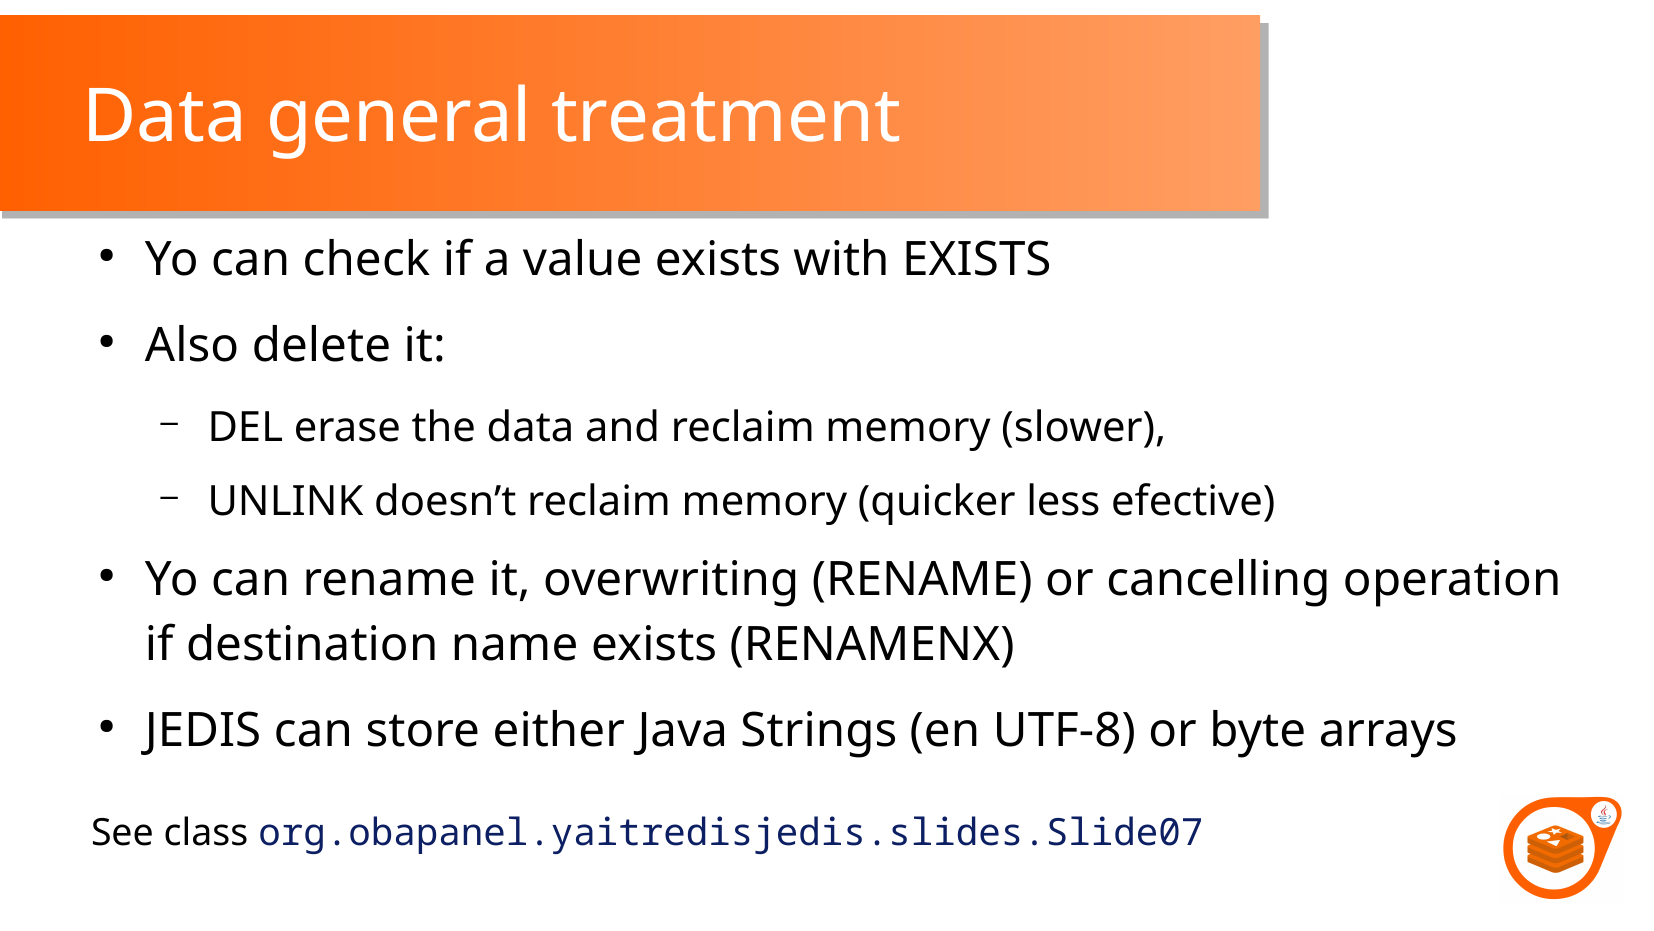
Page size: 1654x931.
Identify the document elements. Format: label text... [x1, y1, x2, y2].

title Data general treatment [82, 35, 1235, 189]
picture [1500, 794, 1625, 903]
list Yo can check if a value exists with EXISTS Also delete it: DEL erase the data and reclaim memory (slower), UNLINK doesn’t reclaim memory (quicker less efective) Yo can rename it, overwriting (RENAME) or cancelling operation if destination name exists (RENAMENX) JEDIS can store either Java Strings (en UTF-8) or byte arrays [82, 224, 1571, 764]
text_box See class org.obapanel.yaitredisjedis.slides.Slide07 [76, 798, 1111, 856]
